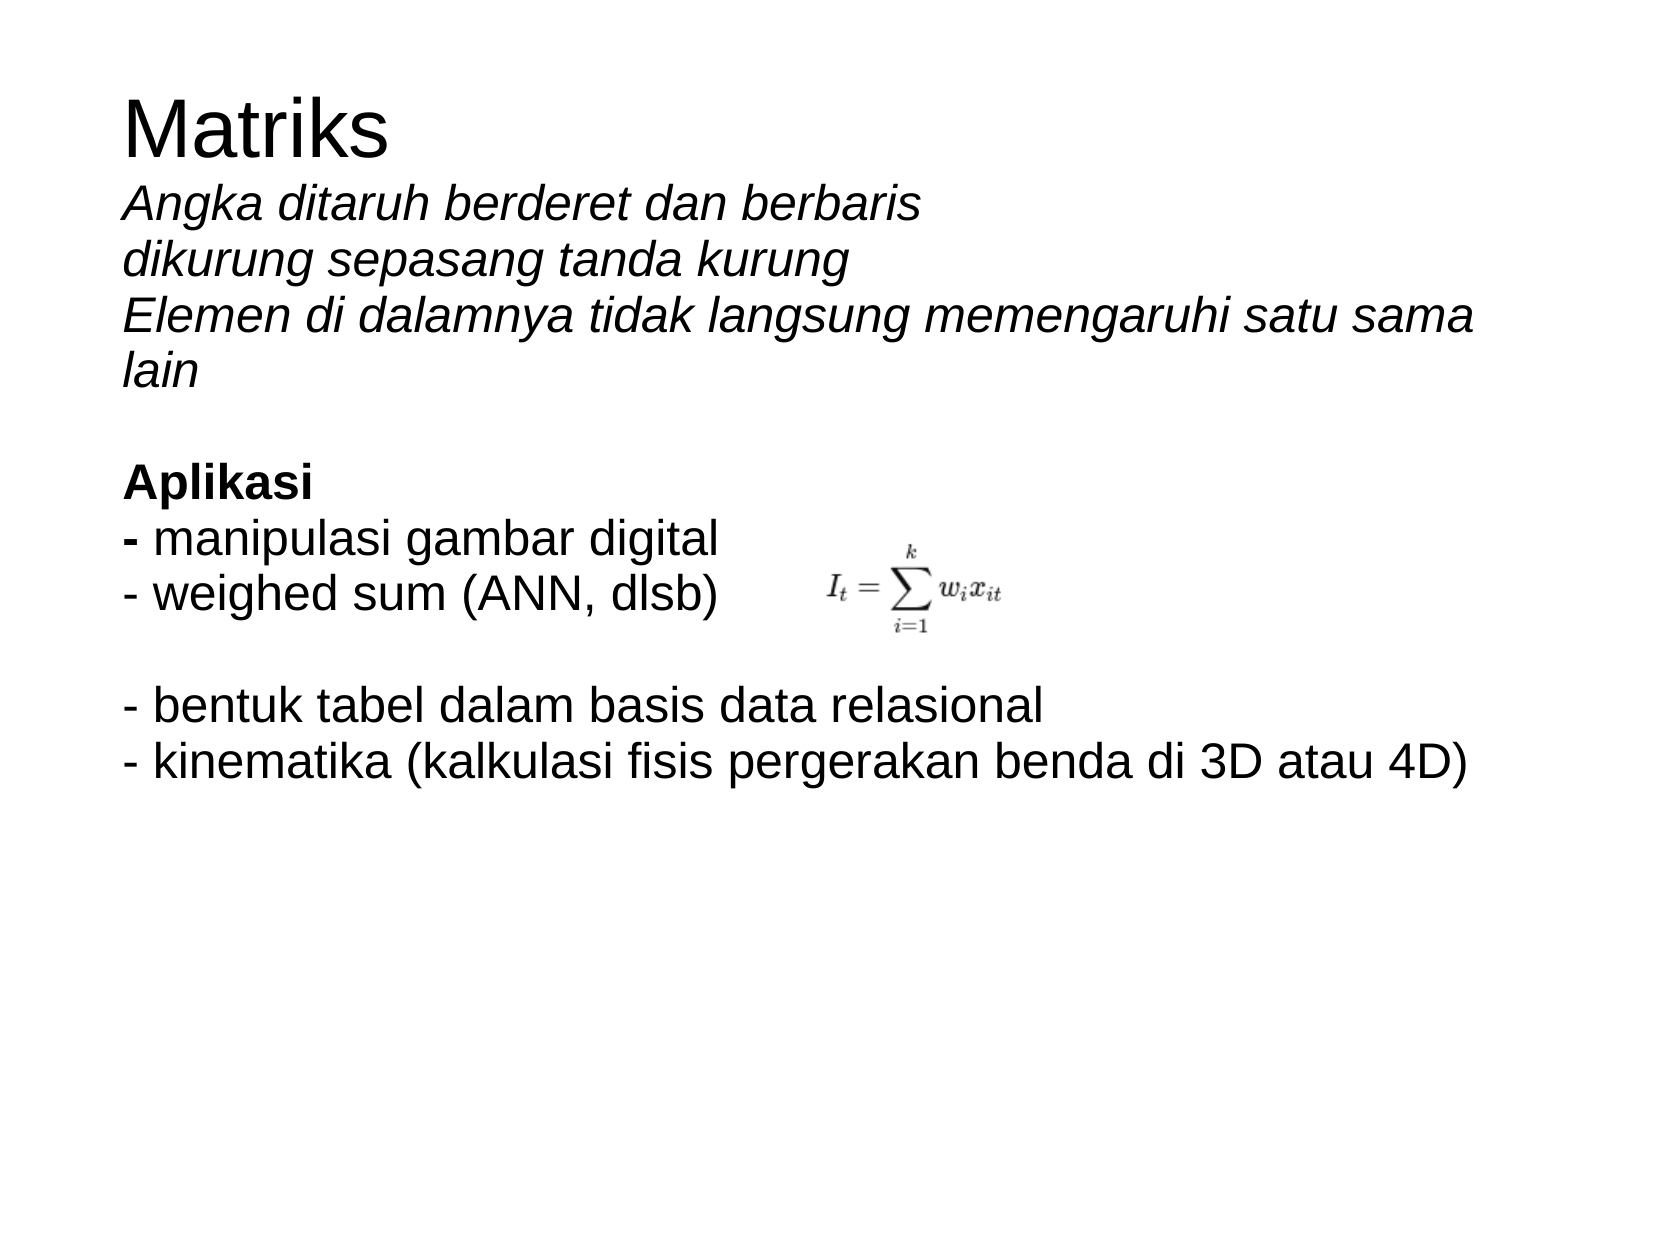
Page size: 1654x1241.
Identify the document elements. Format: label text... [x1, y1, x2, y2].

text_box Matriks Angka ditaruh berderet dan berbaris dikurung sepasang tanda kurung Elemen di dalamnya tidak langsung memengaruhi satu sama lain Aplikasi - manipulasi gambar digital - weighed sum (ANN, dlsb) - bentuk tabel dalam basis data relasional - kinematika (kalkulasi fisis pergerakan benda di 3D atau 4D) [107, 75, 1501, 797]
picture [775, 524, 1020, 658]
